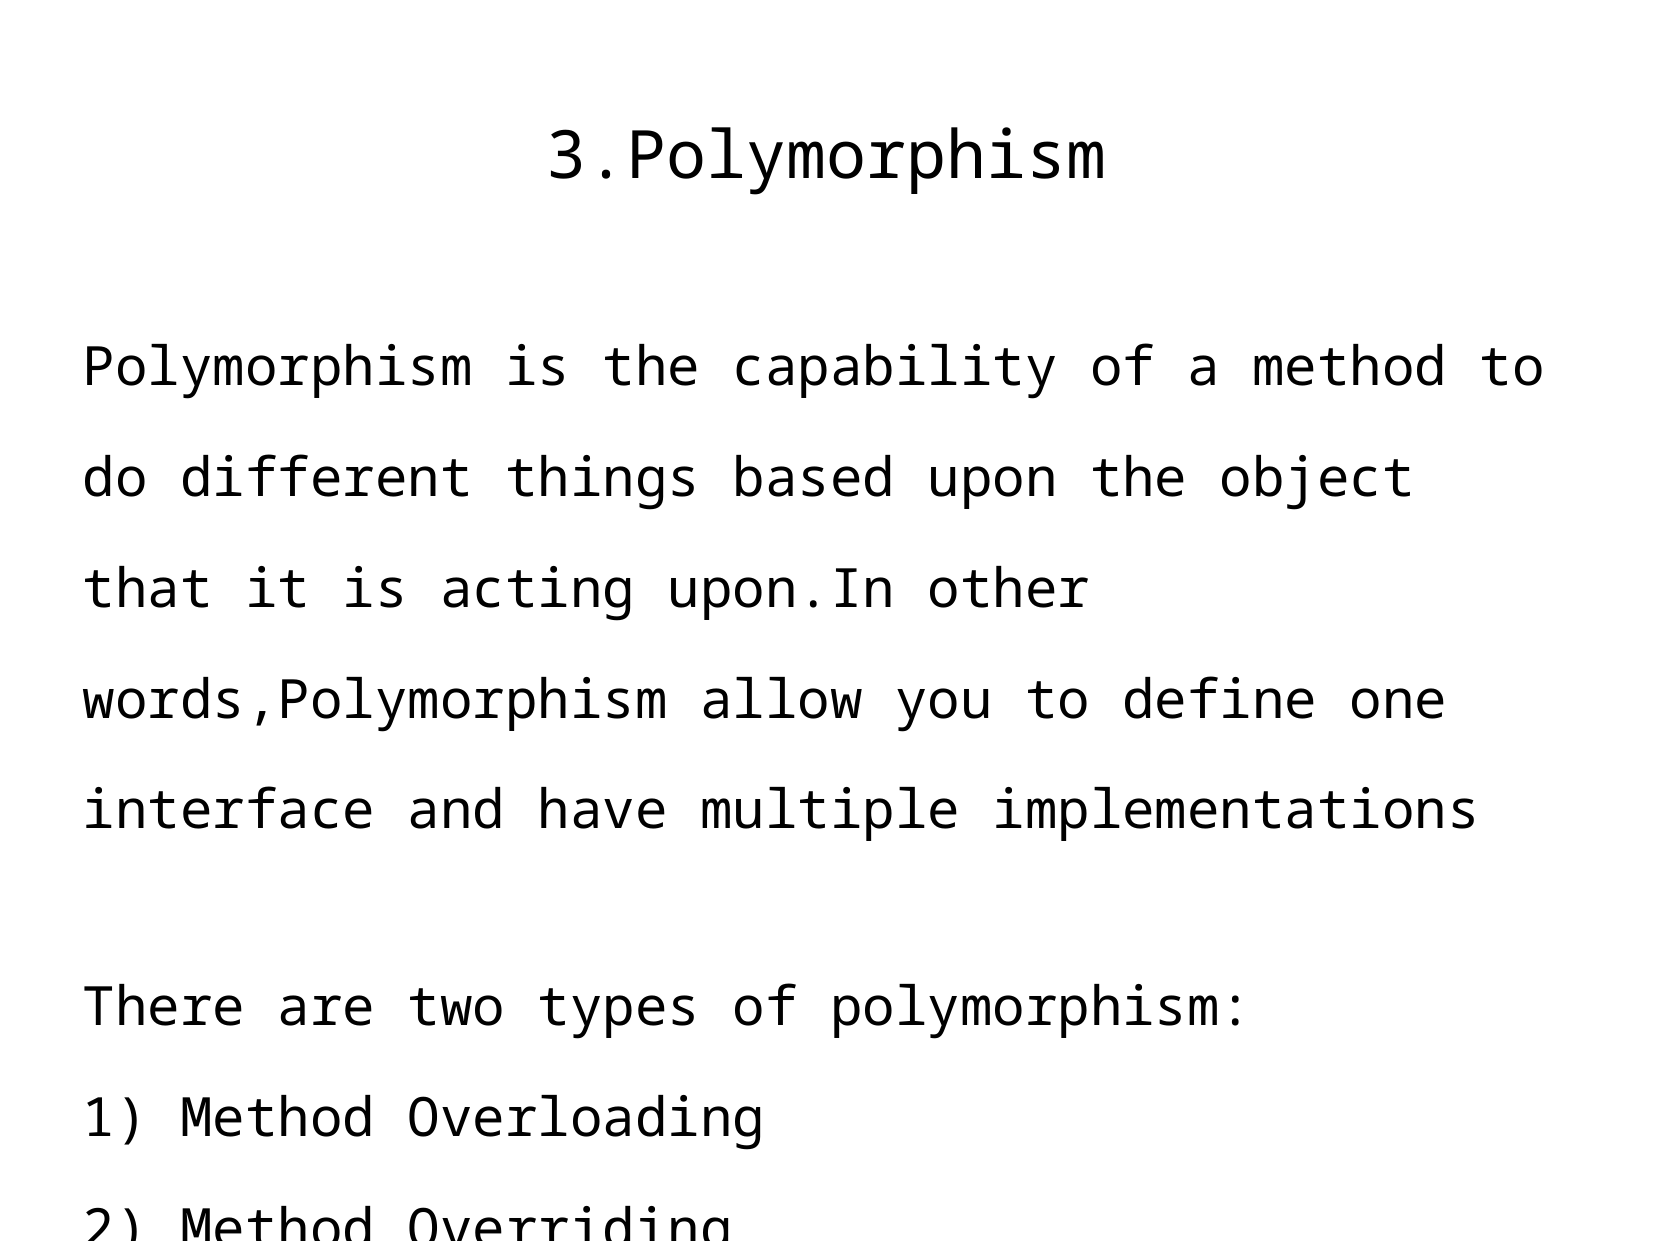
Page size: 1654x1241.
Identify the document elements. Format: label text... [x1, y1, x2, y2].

title 3.Polymorphism [82, 49, 1571, 257]
subtitle Polymorphism is the capability of a method to do different things based upon the object that it is acting upon.In other words,Polymorphism allow you to define one interface and have multiple implementations There are two types of polymorphism: 1) Method Overloading 2) Method Overriding [82, 290, 1571, 1182]
